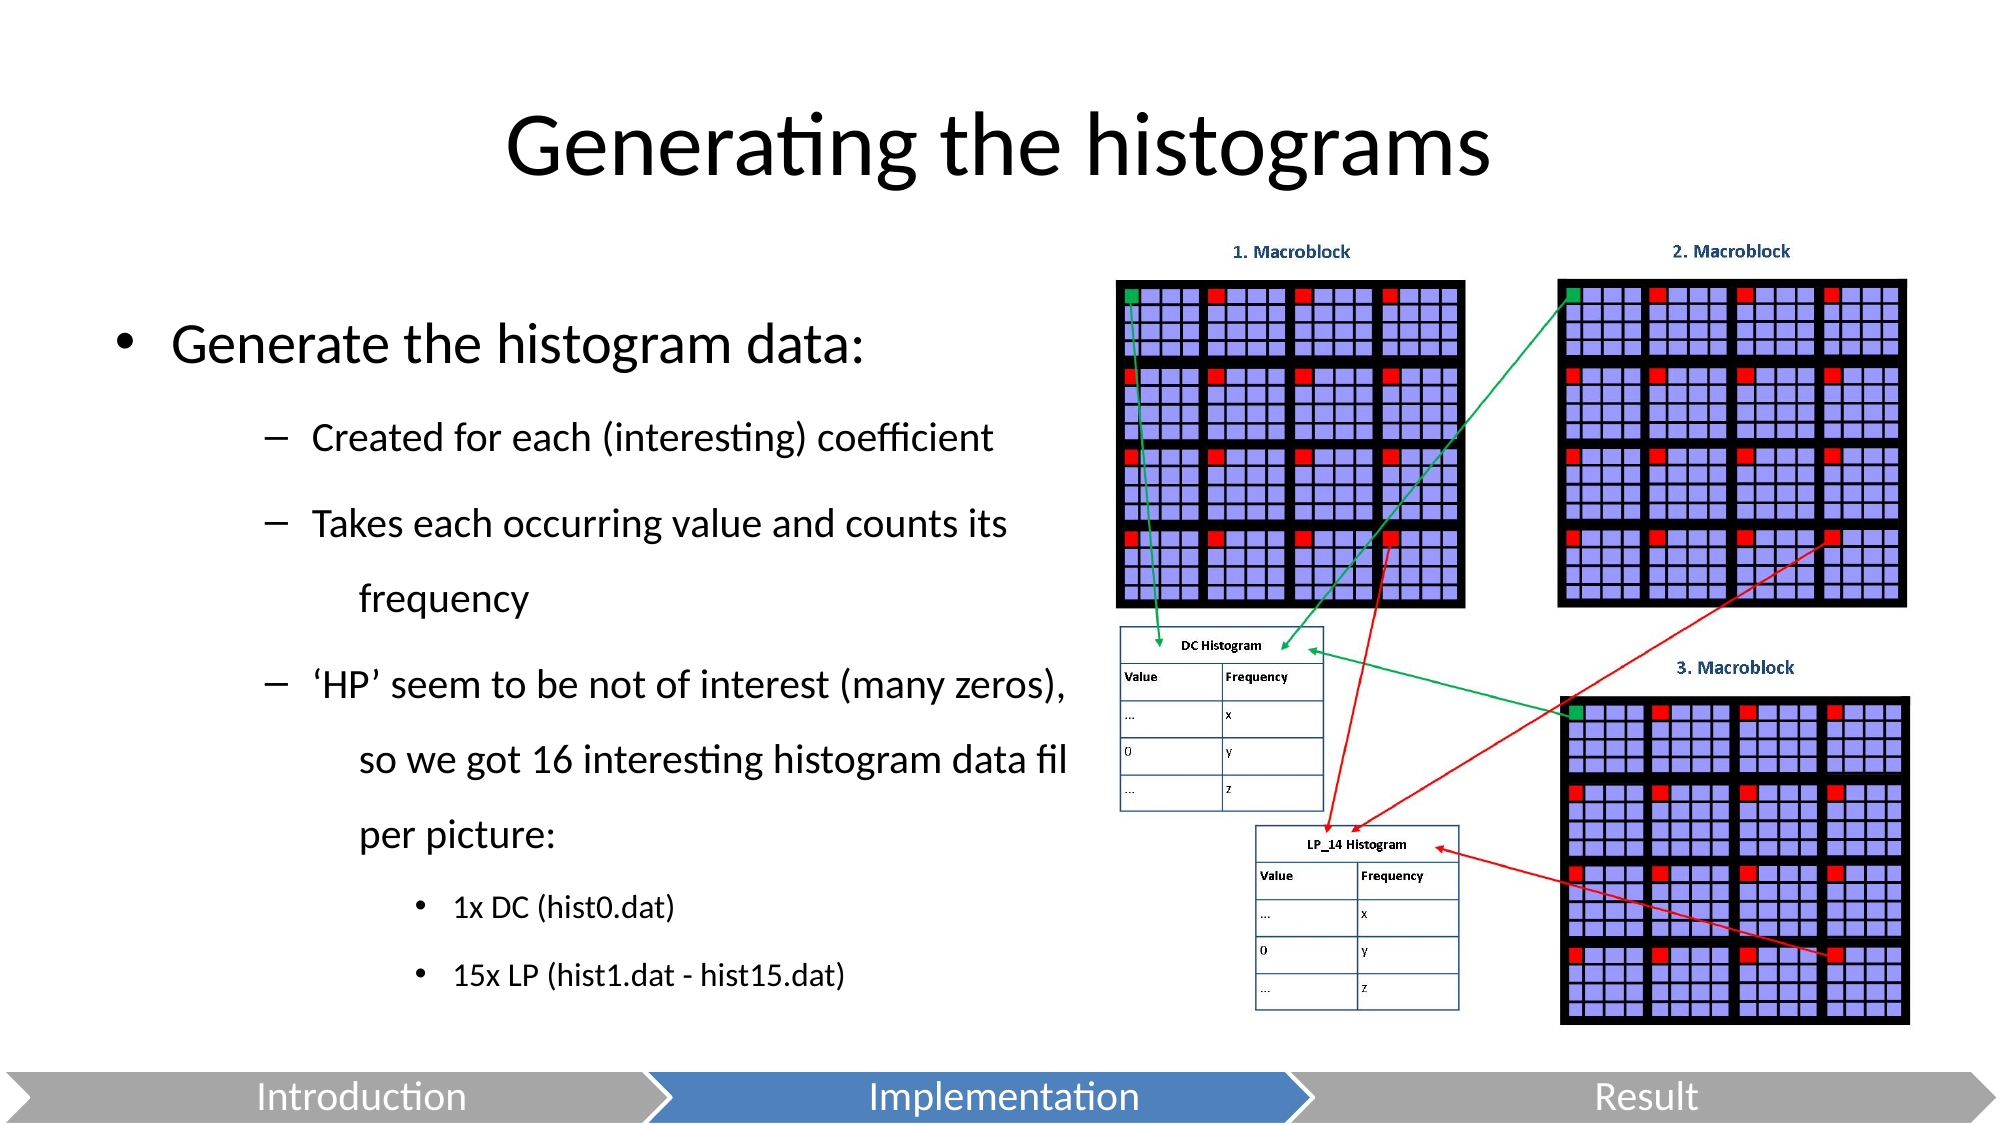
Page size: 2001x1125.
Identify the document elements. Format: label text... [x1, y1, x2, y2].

text_box Introduction [0, 1069, 669, 1125]
title Generating the histograms [99, 45, 1900, 233]
list Generate the histogram data: Created for each (interesting) coefficient Takes each occurring value and counts its frequency ‘HP’ seem to be not of interest (many zeros), so we got 16 interesting histogram data files per picture: 1x DC (hist0.dat) 15x LP (hist1.dat - hist15.dat) [99, 262, 1068, 1005]
text_box Result [1285, 1069, 2000, 1125]
text_box Implementation [643, 1069, 1312, 1125]
picture [1068, 219, 1949, 1051]
